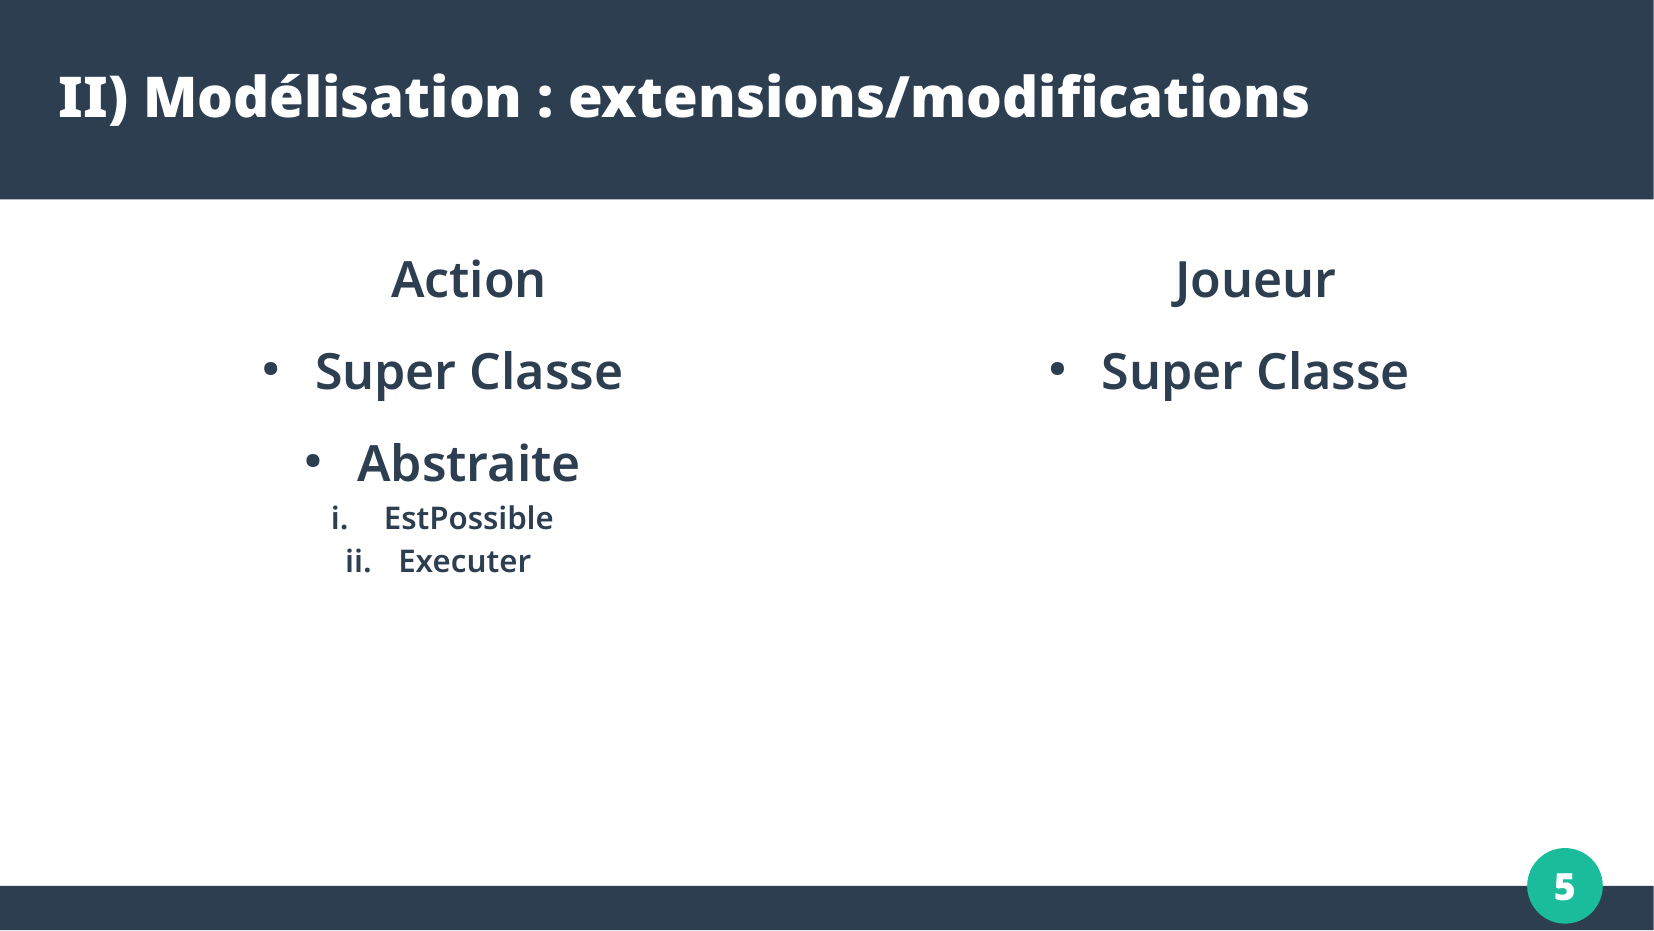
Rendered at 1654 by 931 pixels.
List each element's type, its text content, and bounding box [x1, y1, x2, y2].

list Action Super Classe Abstraite EstPossible Executer [59, 243, 809, 864]
list Joueur Super Classe [845, 243, 1596, 864]
title II) Modélisation : extensions/modifications [59, 37, 1595, 155]
